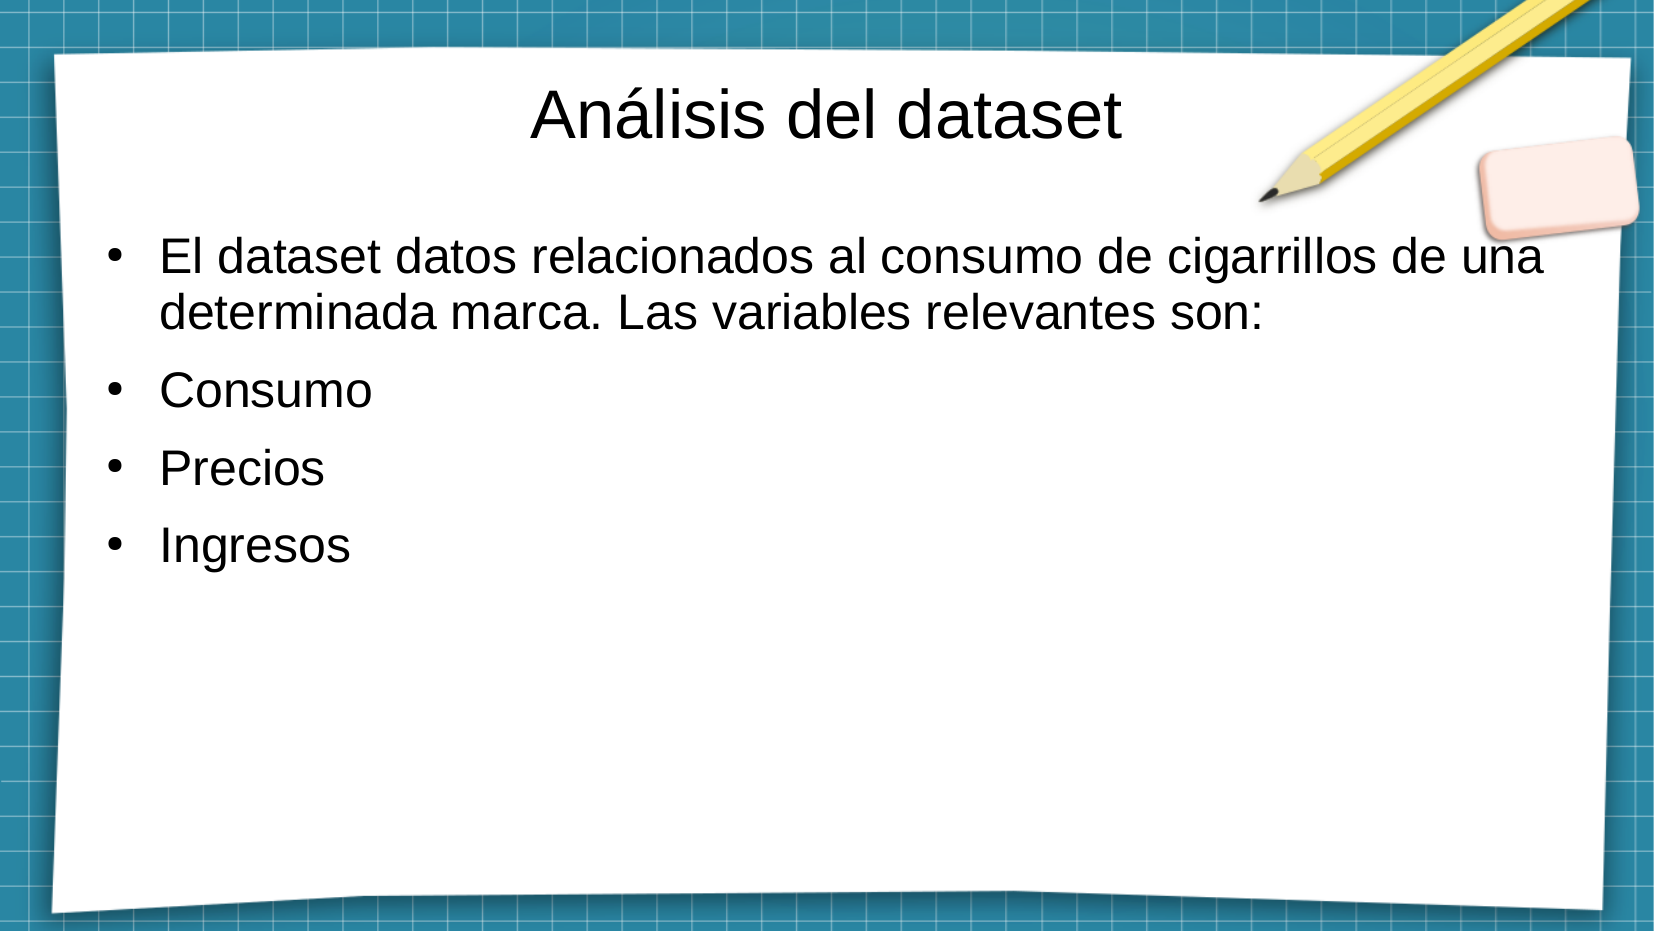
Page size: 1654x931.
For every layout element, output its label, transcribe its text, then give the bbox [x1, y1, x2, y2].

list El dataset datos relacionados al consumo de cigarrillos de una determinada marca. Las variables relevantes son: Consumo Precios Ingresos [88, 228, 1577, 768]
title Análisis del dataset [82, 37, 1571, 193]
picture [0, 0, 1654, 931]
